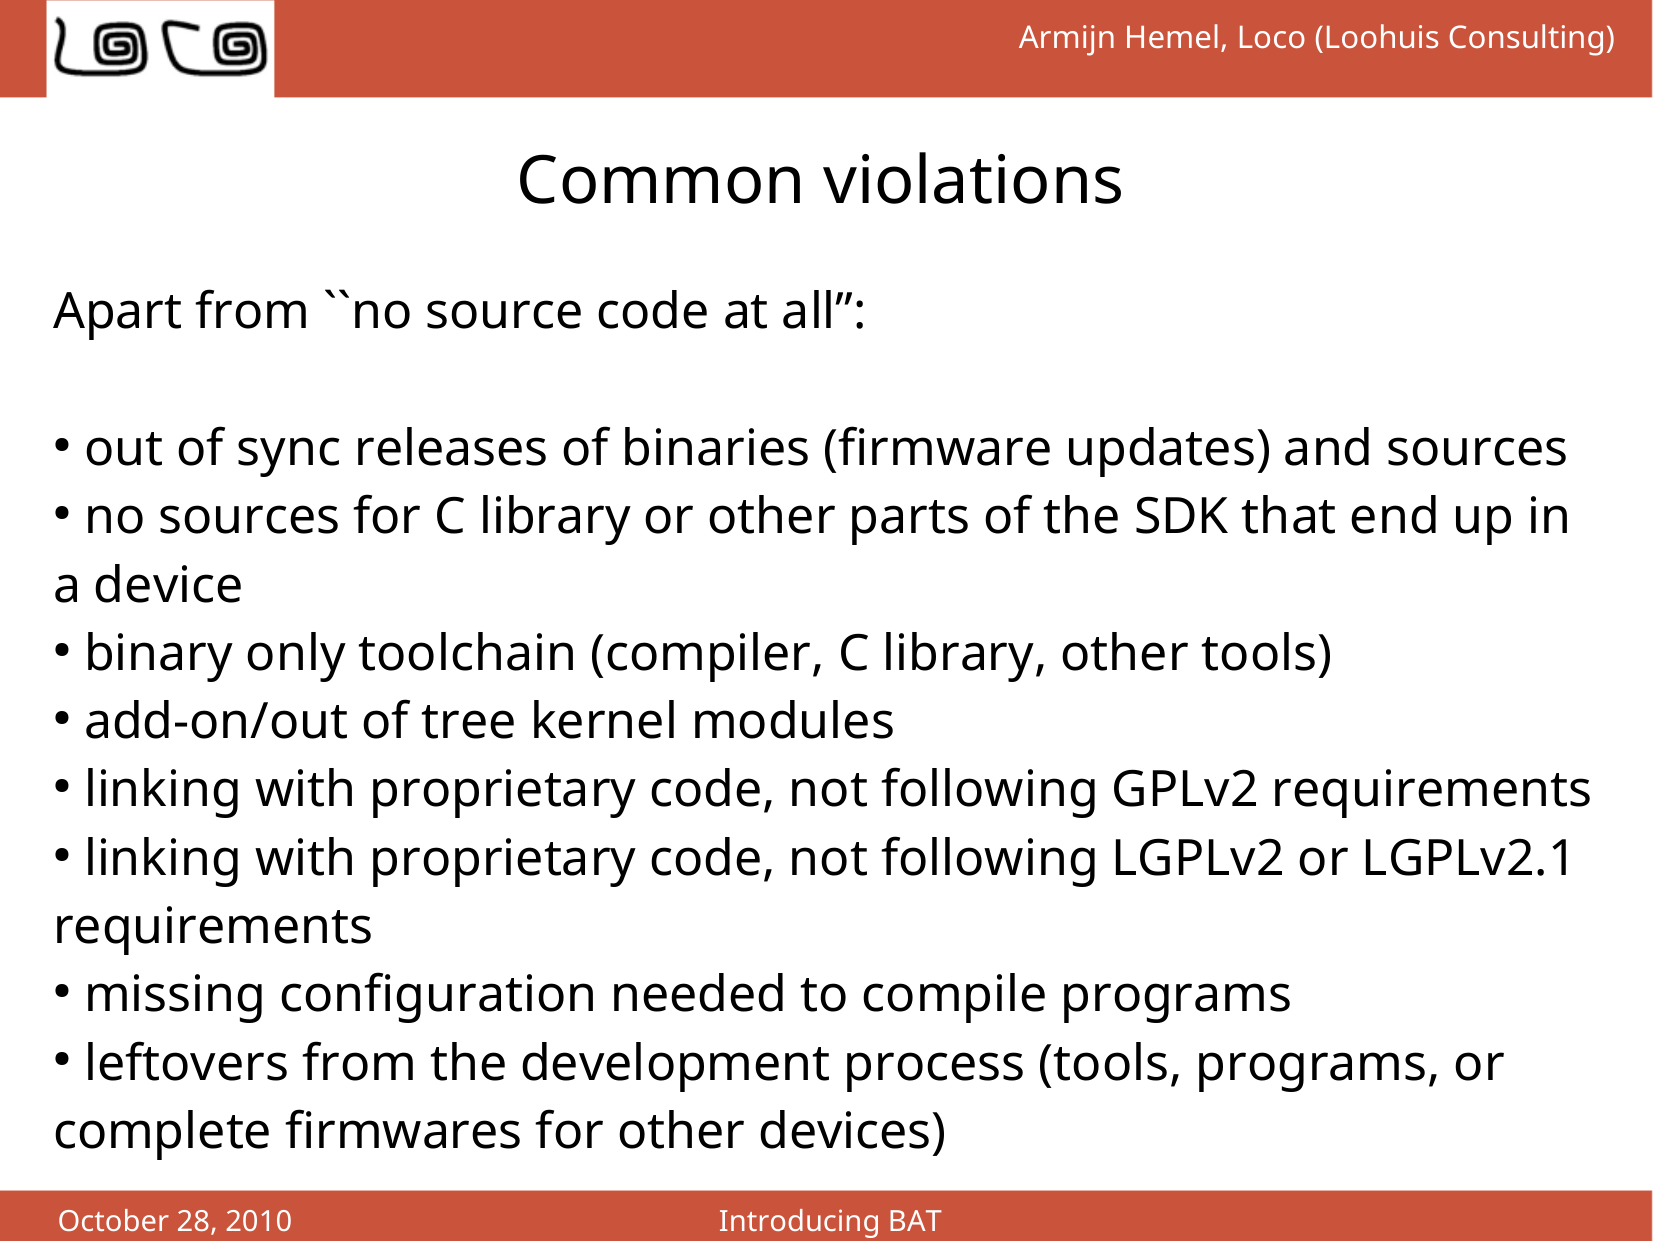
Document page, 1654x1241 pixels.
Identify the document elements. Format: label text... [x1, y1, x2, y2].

picture [0, 0, 1654, 1241]
title Common violations [47, 125, 1595, 229]
subtitle Apart from ``no source code at all’’: out of sync releases of binaries (firmware updates) and sources no sources for C library or other parts of the SDK that end up in a device binary only toolchain (compiler, C library, other tools) add-on/out of tree kernel modules linking with proprietary code, not following GPLv2 requirements linking with proprietary code, not following LGPLv2 or LGPLv2.1 requirements missing configuration needed to compile programs leftovers from the development process (tools, programs, or complete firmwares for other devices) [53, 265, 1595, 1173]
